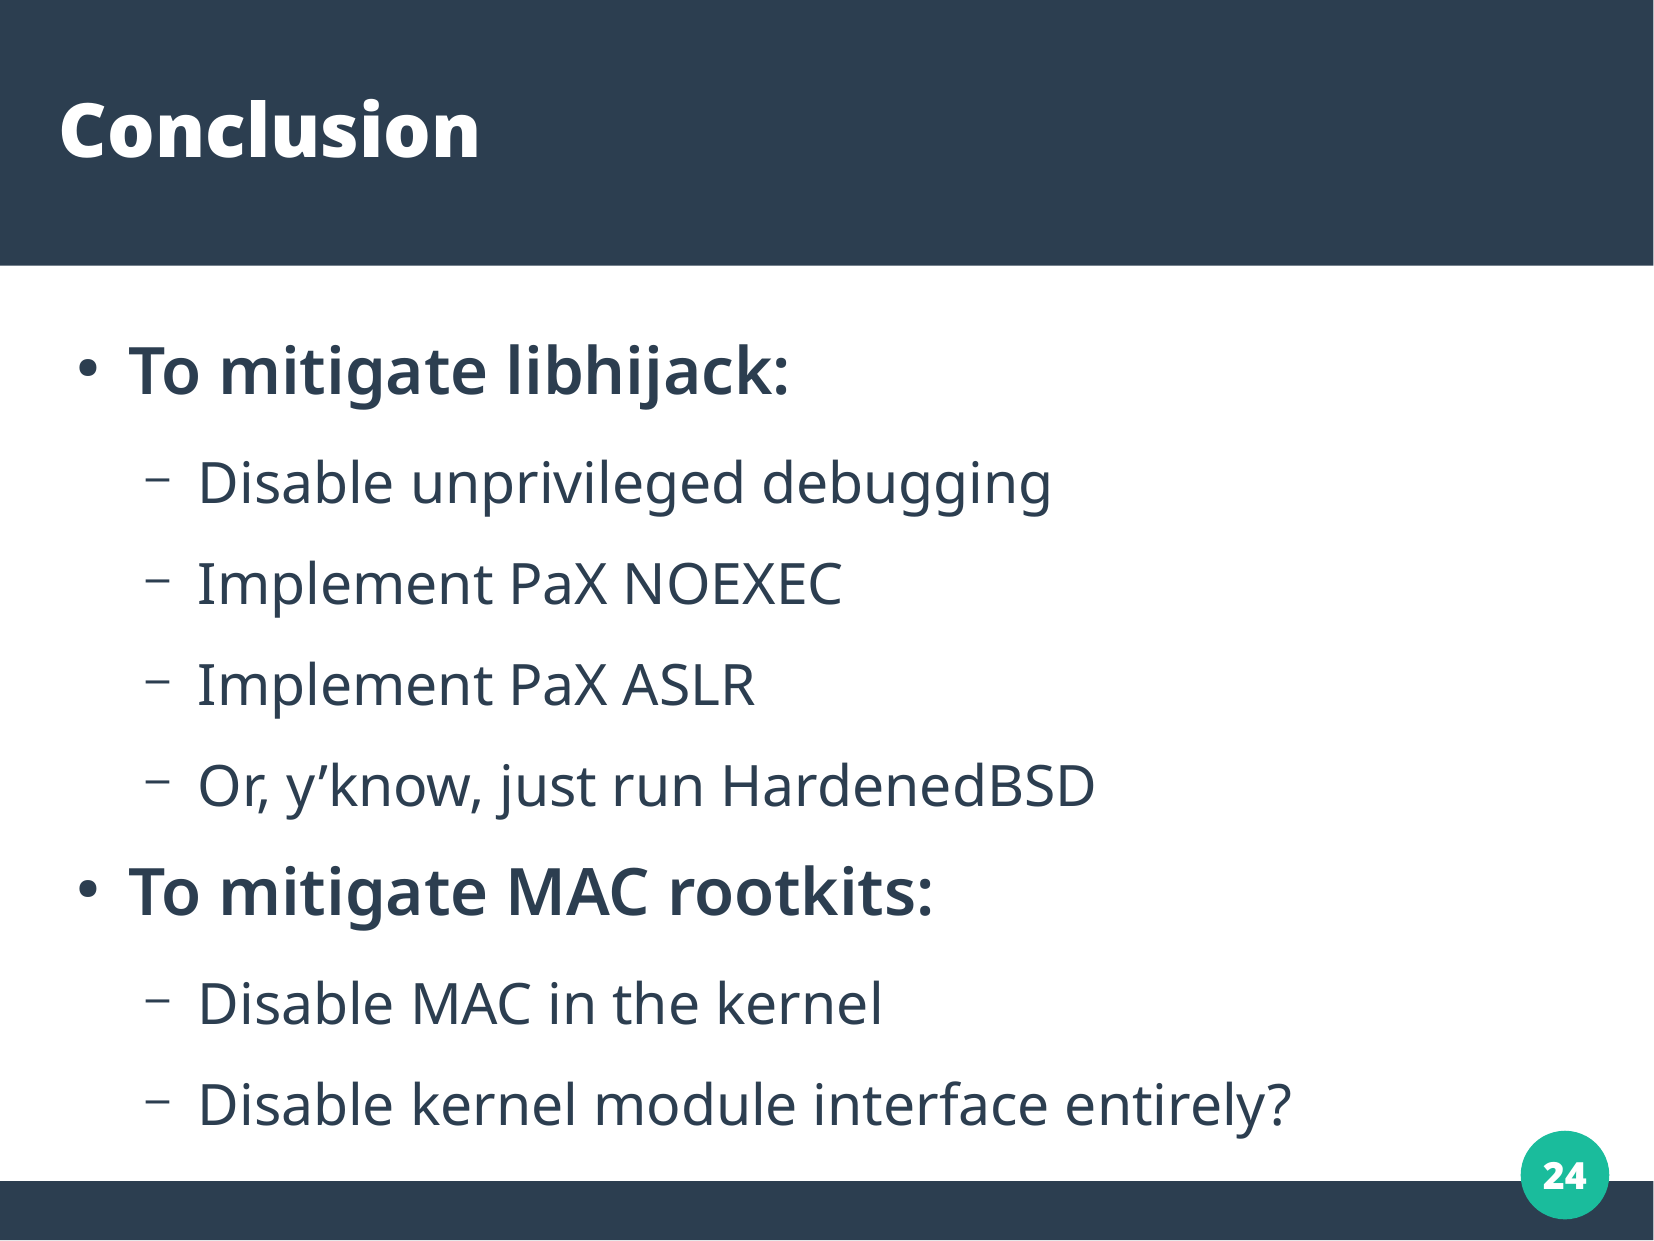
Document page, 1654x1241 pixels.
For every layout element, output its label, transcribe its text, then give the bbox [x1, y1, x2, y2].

title Conclusion [59, 49, 1595, 207]
list To mitigate libhijack: Disable unprivileged debugging Implement PaX NOEXEC Implement PaX ASLR Or, y’know, just run HardenedBSD To mitigate MAC rootkits: Disable MAC in the kernel Disable kernel module interface entirely? [59, 324, 1595, 1152]
